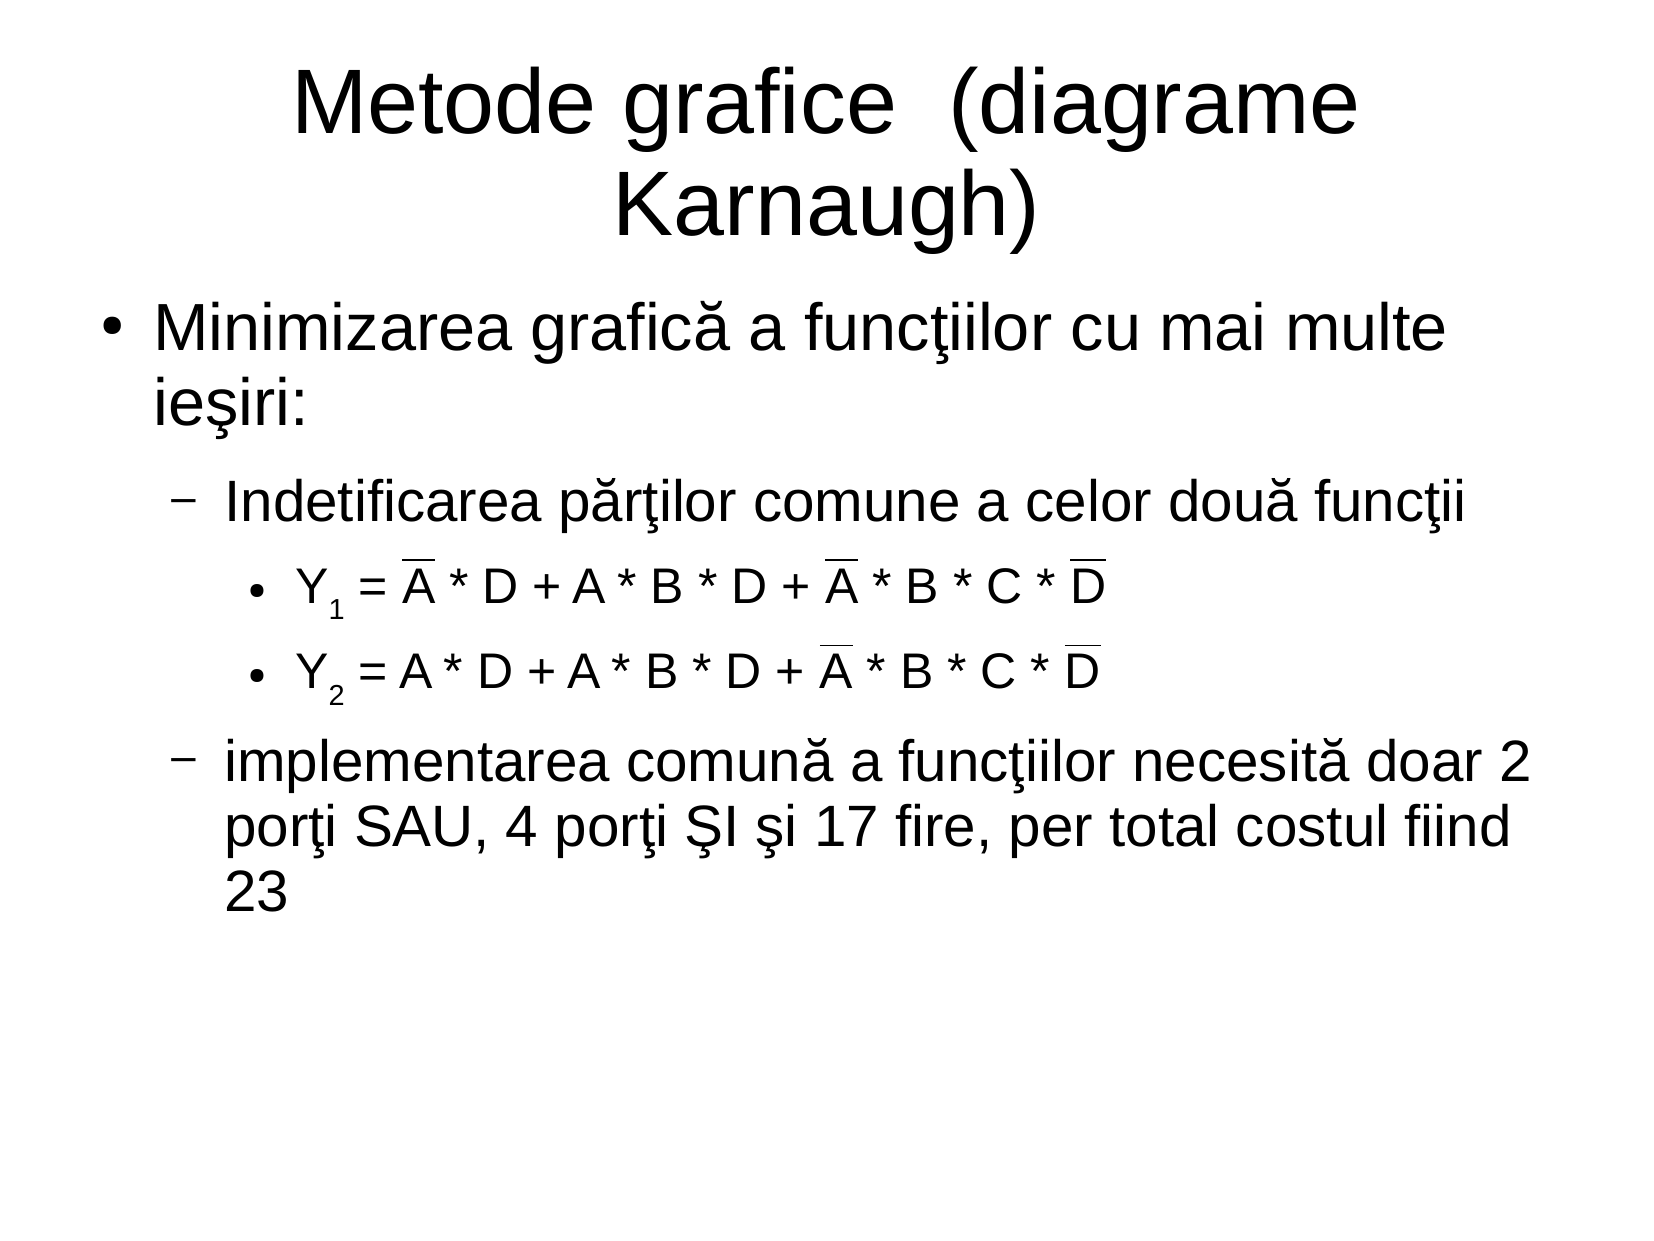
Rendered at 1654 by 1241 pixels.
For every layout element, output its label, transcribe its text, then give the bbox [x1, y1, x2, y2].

list Minimizarea grafică a funcţiilor cu mai multe ieşiri: Indetificarea părţilor comune a celor două funcţii Y1 = A * D + A * B * D + A * B * C * D Y2 = A * D + A * B * D + A * B * C * D implementarea comună a funcţiilor necesită doar 2 porţi SAU, 4 porţi ŞI şi 17 fire, per total costul fiind 23 [82, 290, 1591, 1241]
title Metode grafice (diagrame Karnaugh) [82, 49, 1571, 257]
